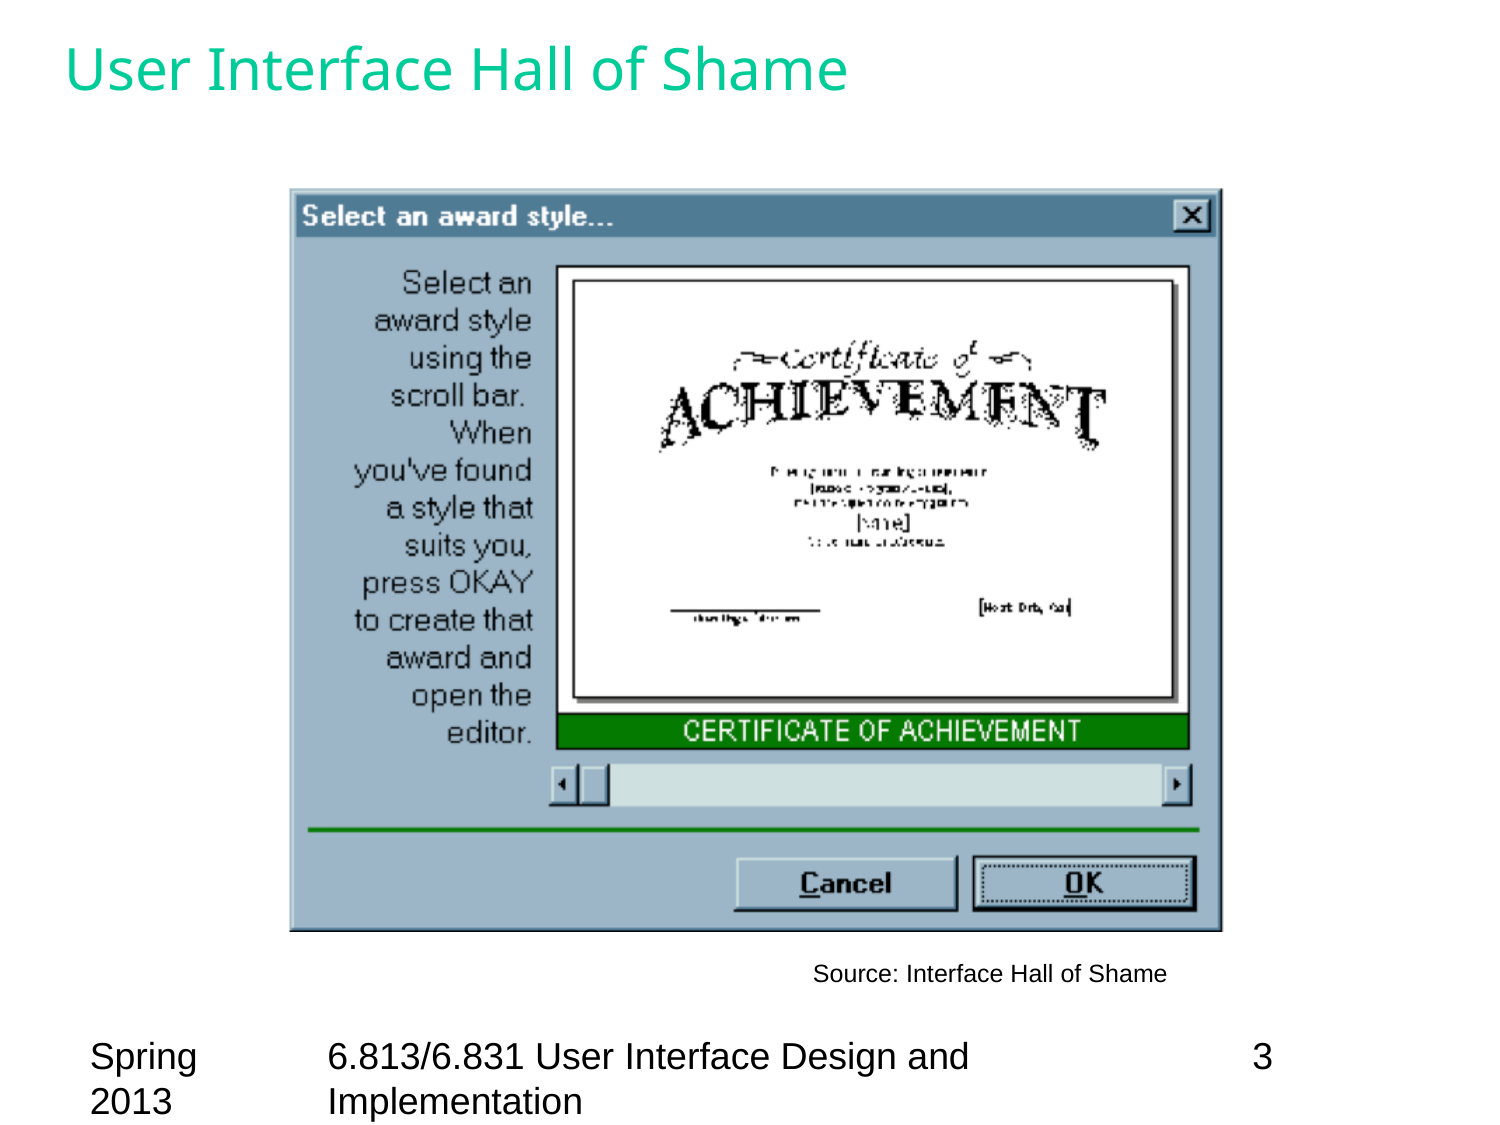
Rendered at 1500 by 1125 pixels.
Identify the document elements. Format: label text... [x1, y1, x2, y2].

footer 6.813/6.831 User Interface Design and Implementation [312, 1024, 1225, 1103]
slide_number <number> [1237, 1024, 1425, 1103]
text_box Source: Interface Hall of Shame [798, 950, 1184, 995]
slide_number Spring 2013 [75, 1024, 300, 1103]
picture [287, 188, 1225, 932]
title User Interface Hall of Shame [50, 24, 1438, 150]
